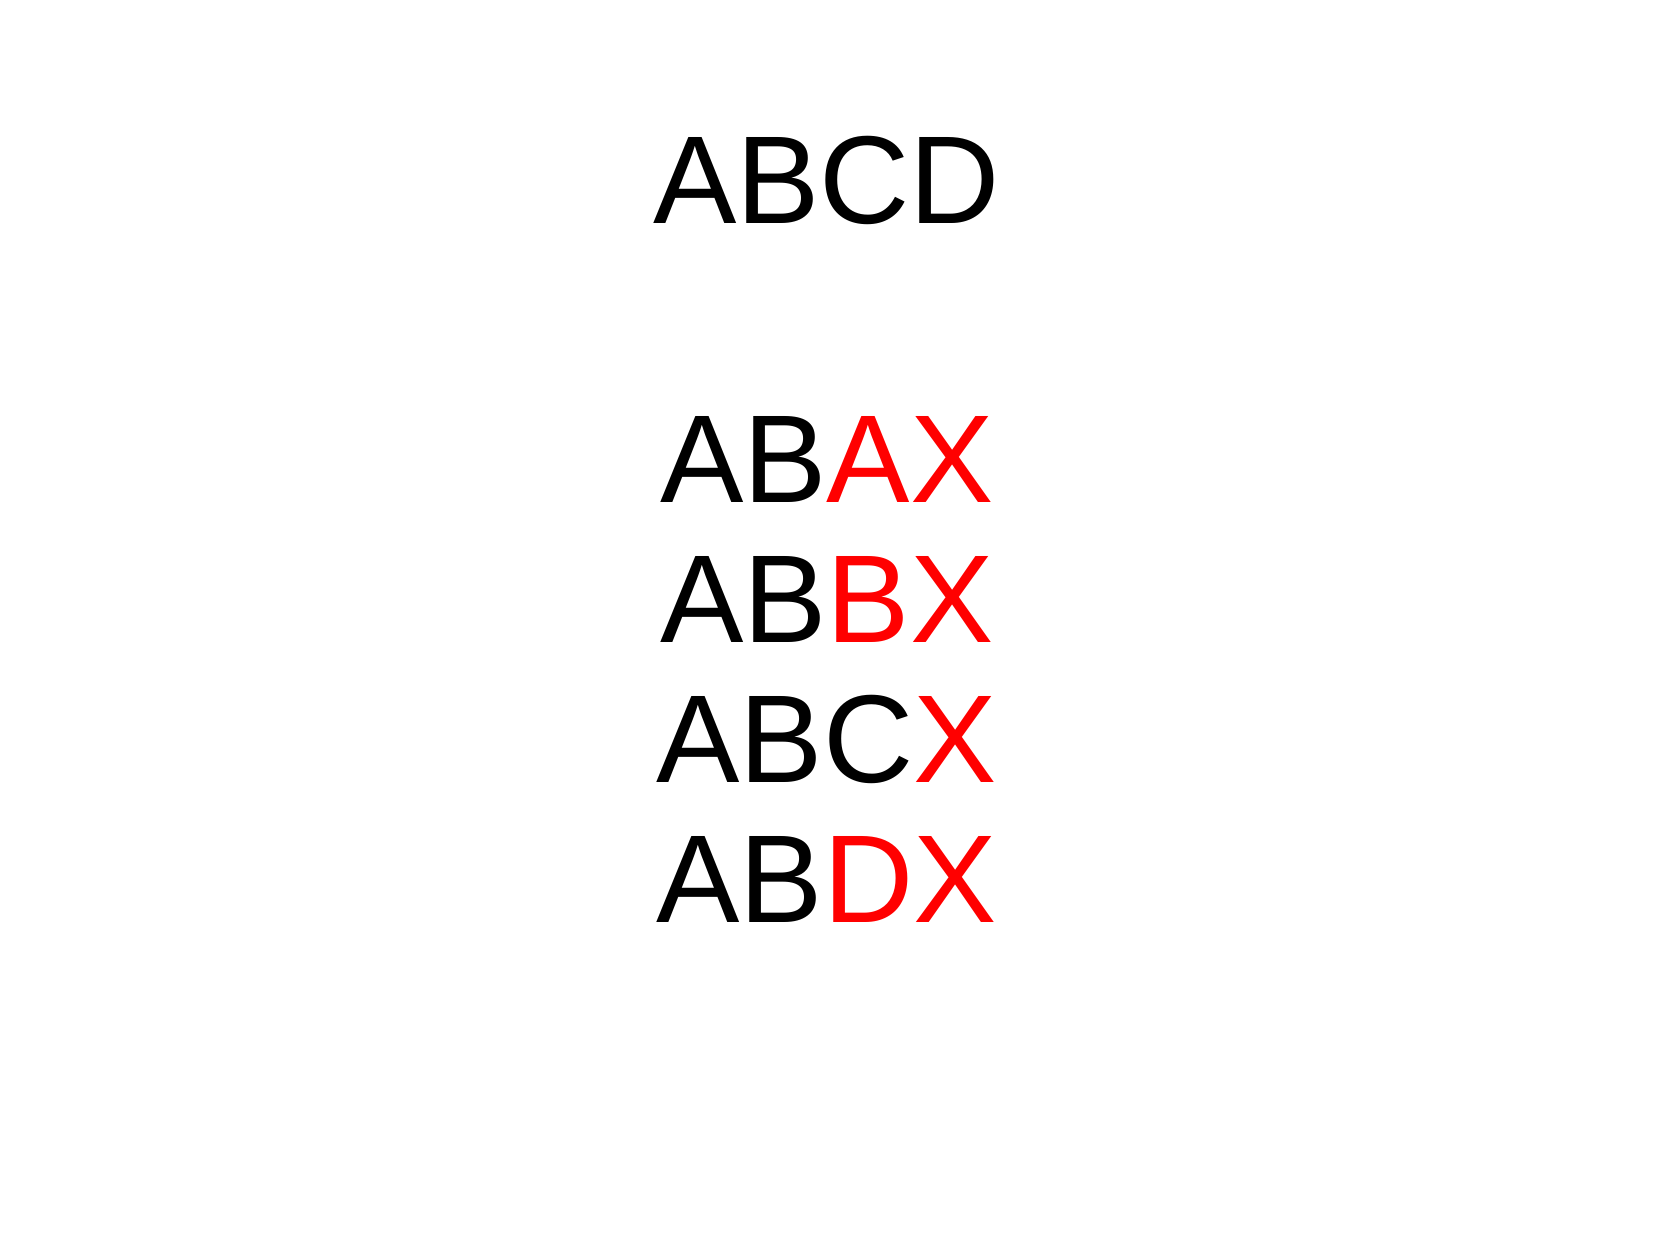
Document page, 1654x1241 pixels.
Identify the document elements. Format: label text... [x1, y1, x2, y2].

subtitle ABCD ABAX ABBX ABCX ABDX [82, 49, 1571, 1010]
